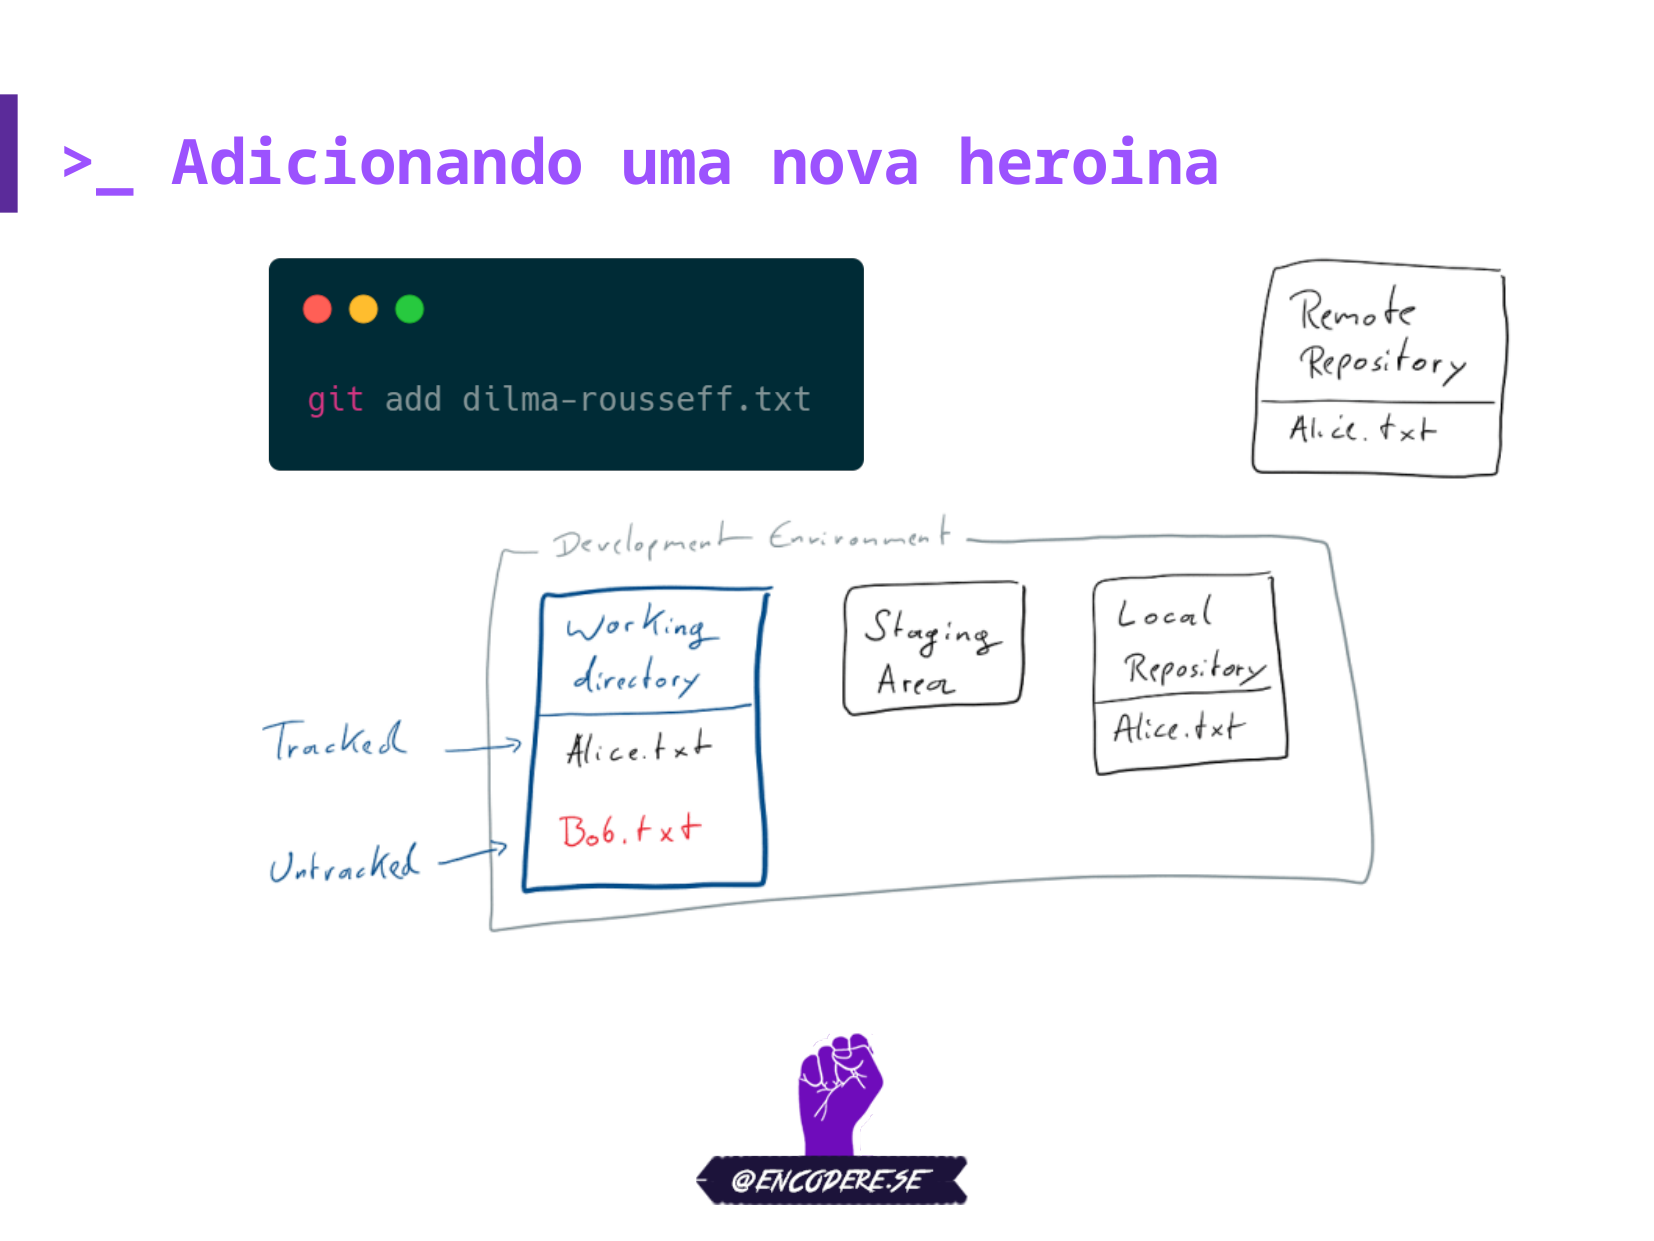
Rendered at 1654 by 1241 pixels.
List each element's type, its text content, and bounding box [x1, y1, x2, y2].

text_box [0, 94, 18, 213]
title >_ Adicionando uma nova heroina [59, 118, 1489, 273]
picture [696, 1027, 969, 1205]
picture [141, 129, 1587, 992]
